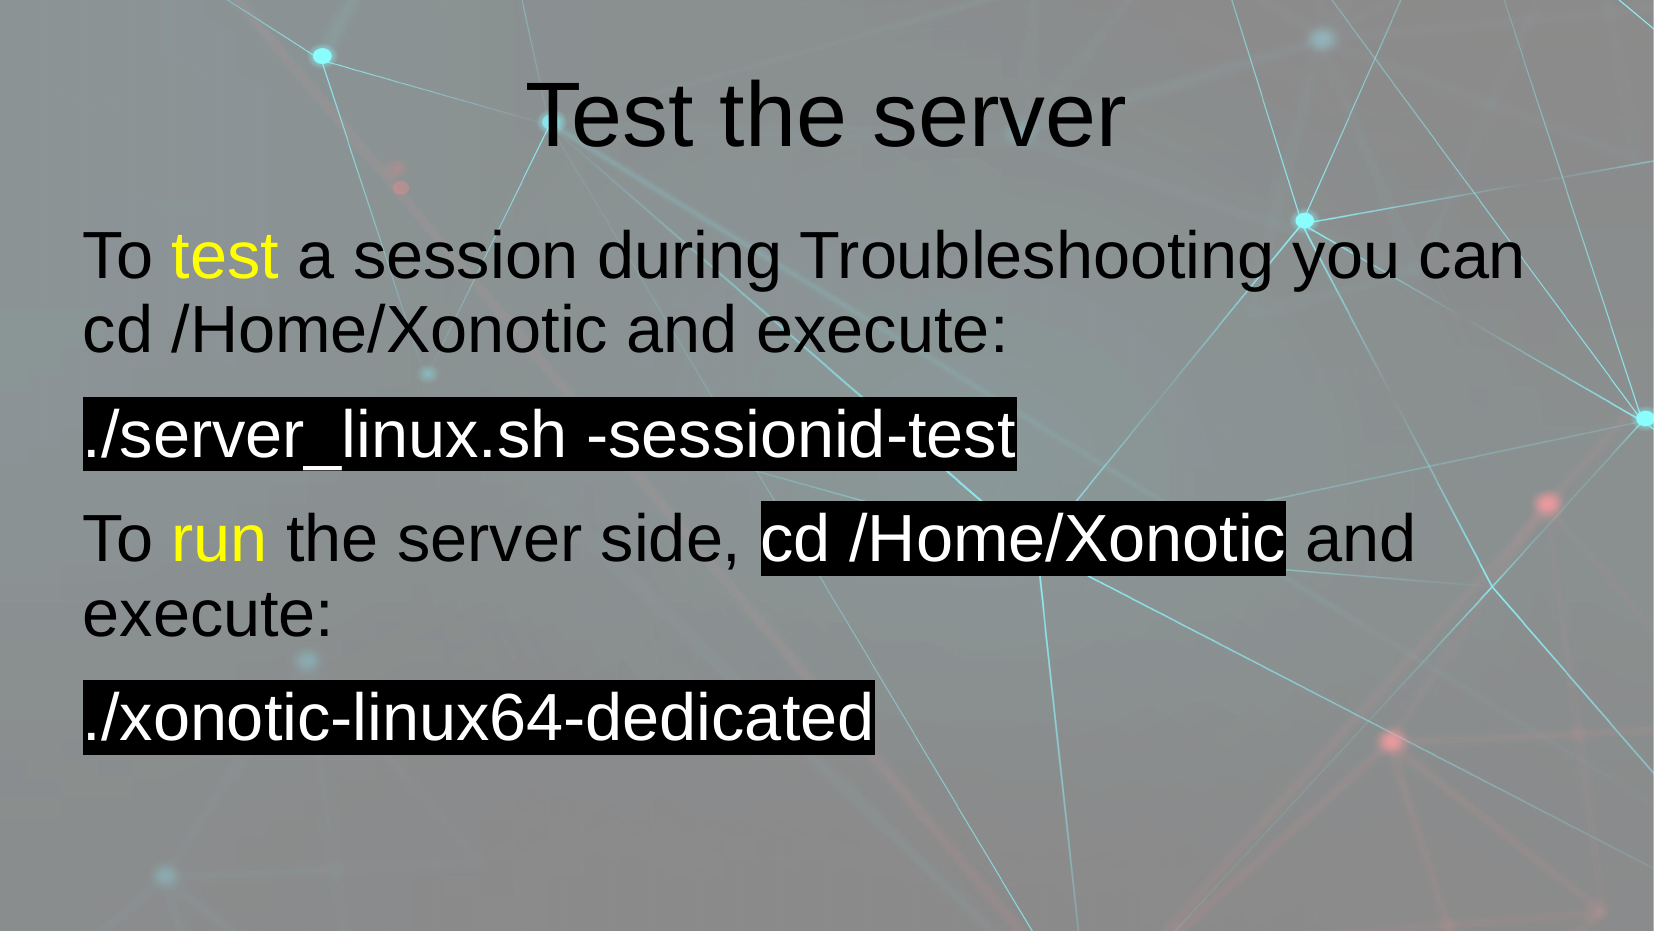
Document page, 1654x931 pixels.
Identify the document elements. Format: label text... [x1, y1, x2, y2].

title Test the server [82, 37, 1571, 193]
picture [0, 0, 1654, 931]
list To test a session during Troubleshooting you can cd /Home/Xonotic and execute: ./server_linux.sh -sessionid-test To run the server side, cd /Home/Xonotic and execute: ./xonotic-linux64-dedicated [82, 217, 1571, 863]
